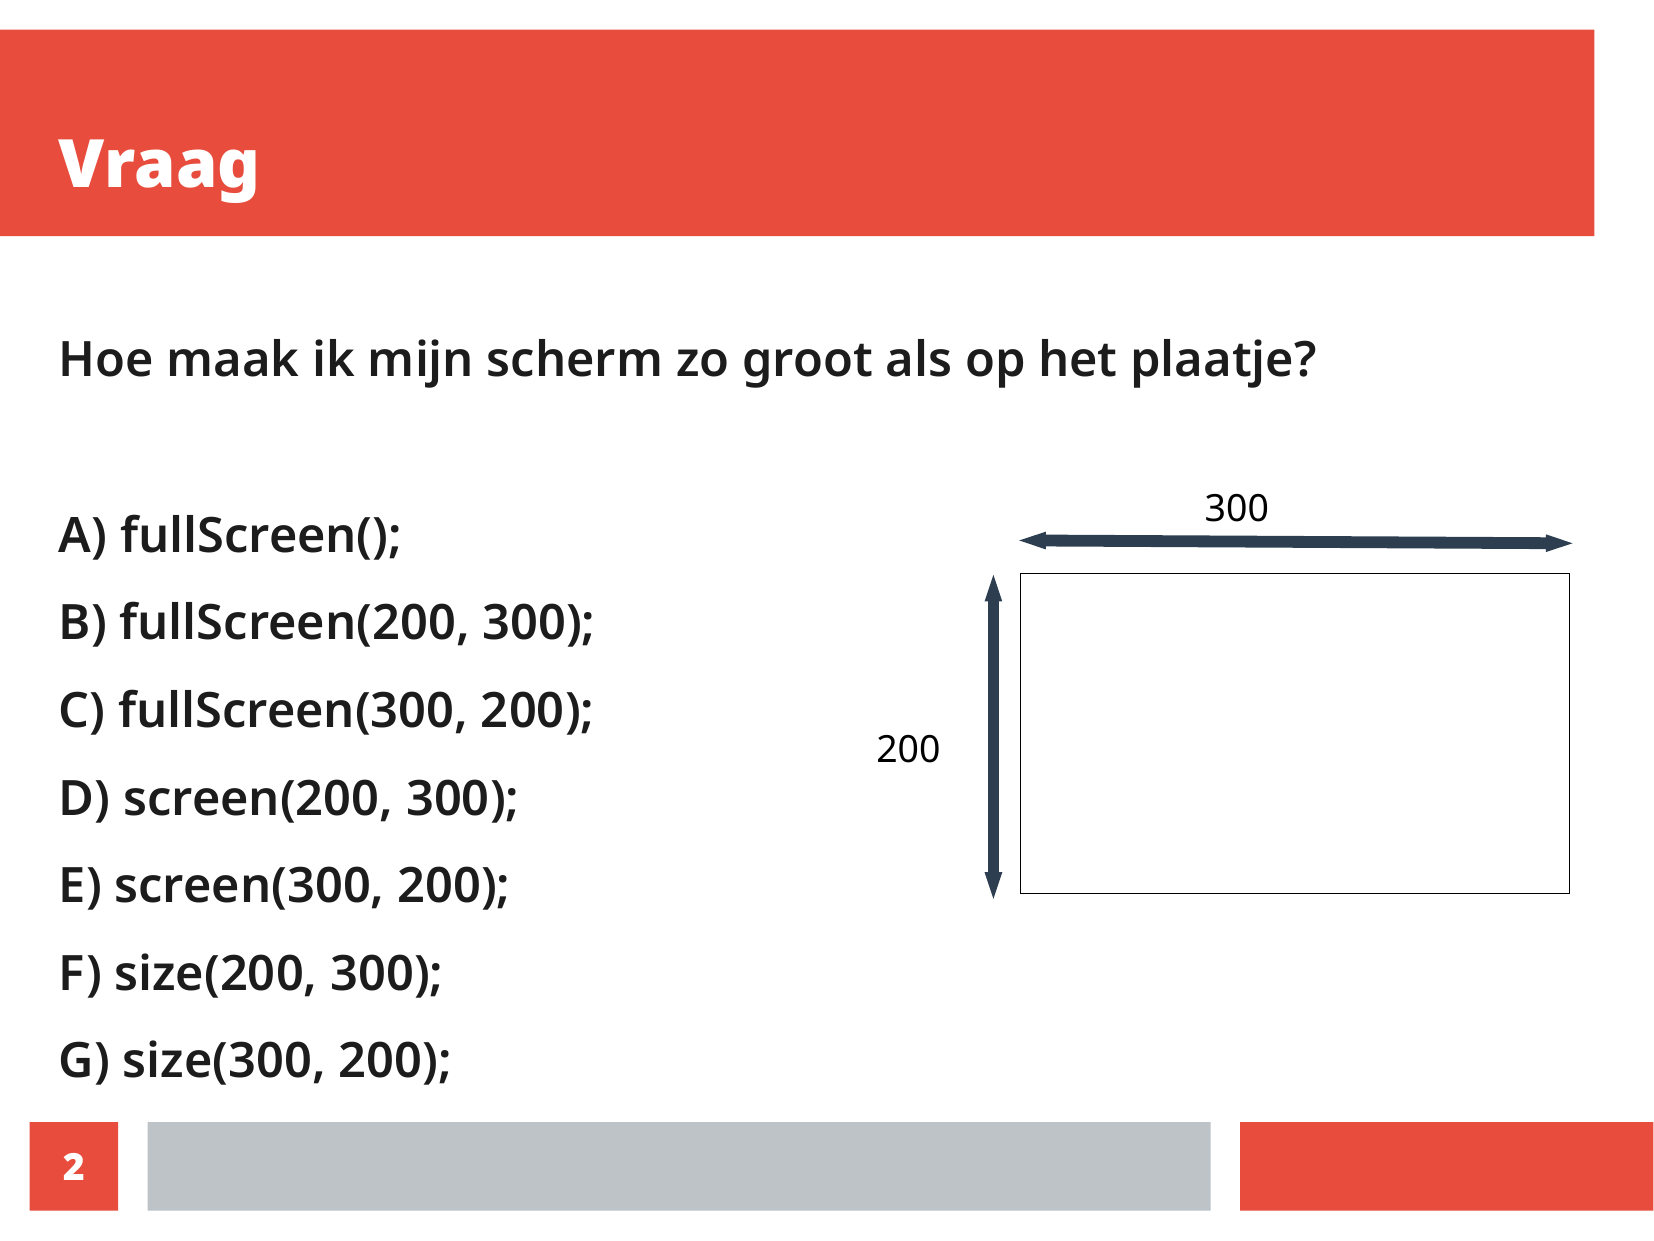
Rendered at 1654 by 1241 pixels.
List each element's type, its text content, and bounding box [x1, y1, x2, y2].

list Hoe maak ik mijn scherm zo groot als op het plaatje? A) fullScreen(); B) fullScreen(200, 300); C) fullScreen(300, 200); D) screen(200, 300); E) screen(300, 200); F) size(200, 300); G) size(300, 200); [59, 324, 1565, 1093]
text_box [1020, 573, 1570, 894]
title Vraag [59, 59, 1595, 207]
text_box 200 [861, 715, 963, 774]
text_box 300 [1189, 474, 1291, 533]
